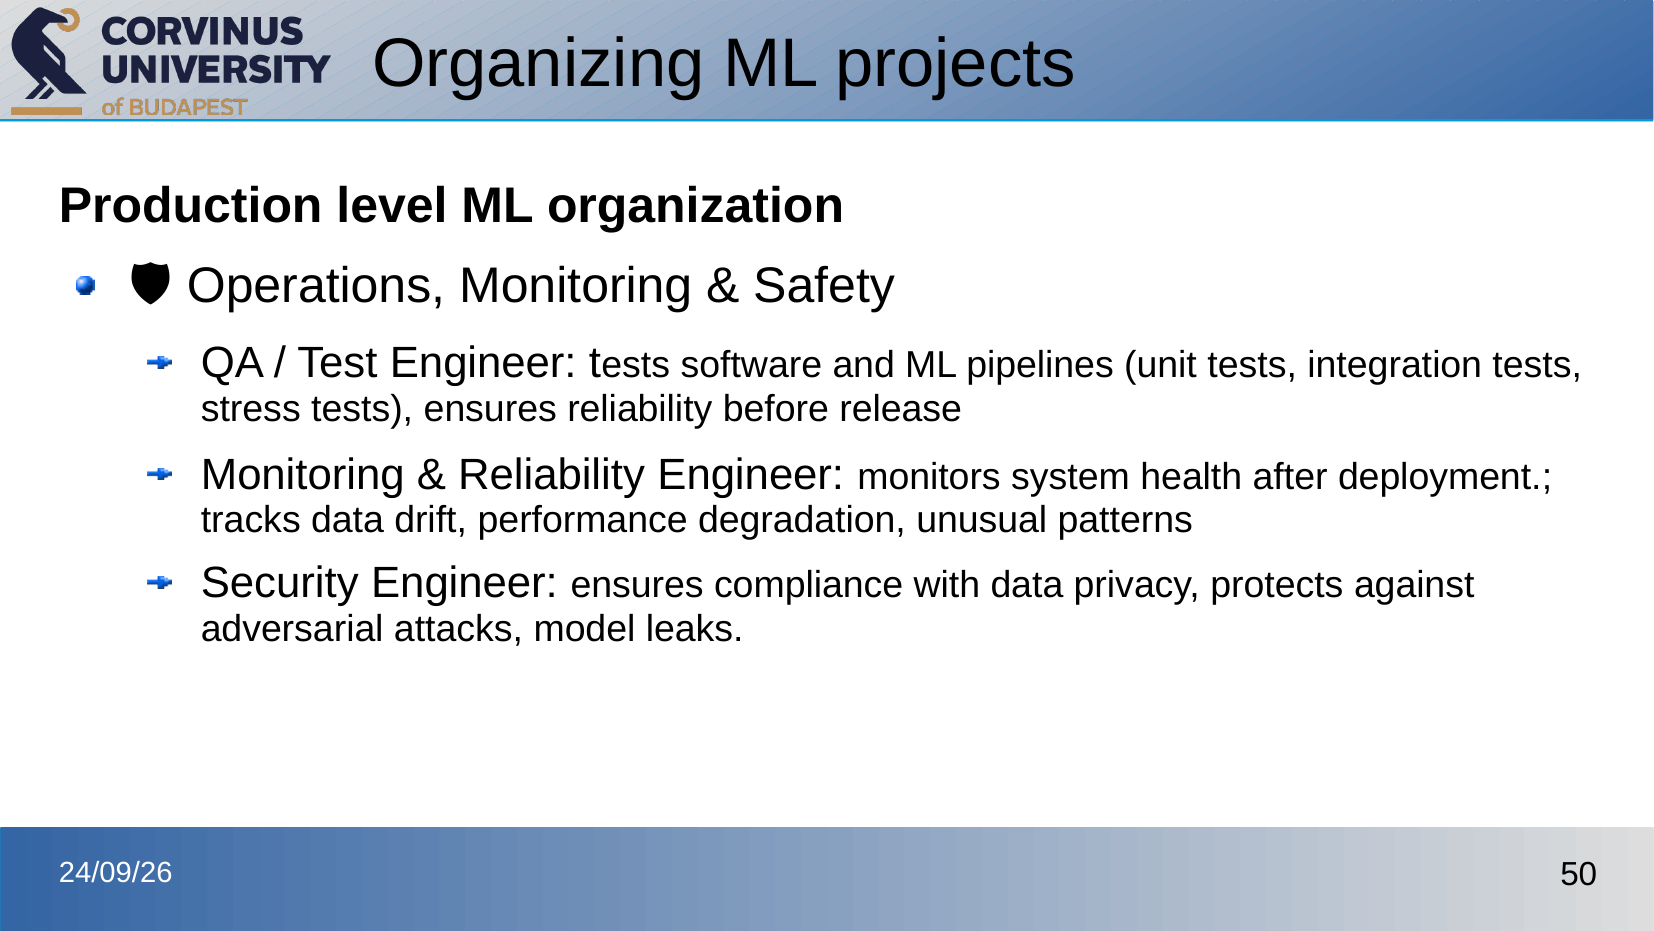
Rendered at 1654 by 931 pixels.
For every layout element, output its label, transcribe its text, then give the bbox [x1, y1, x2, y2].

list Production level ML organization 🛡️ Operations, Monitoring & Safety QA / Test Engineer: tests software and ML pipelines (unit tests, integration tests, stress tests), ensures reliability before release Monitoring & Reliability Engineer: monitors system health after deployment.; tracks data drift, performance degradation, unusual patterns Security Engineer: ensures compliance with data privacy, protects against adversarial attacks, model leaks. [59, 177, 1595, 768]
picture [11, 7, 331, 115]
title Organizing ML projects [372, 23, 1625, 103]
